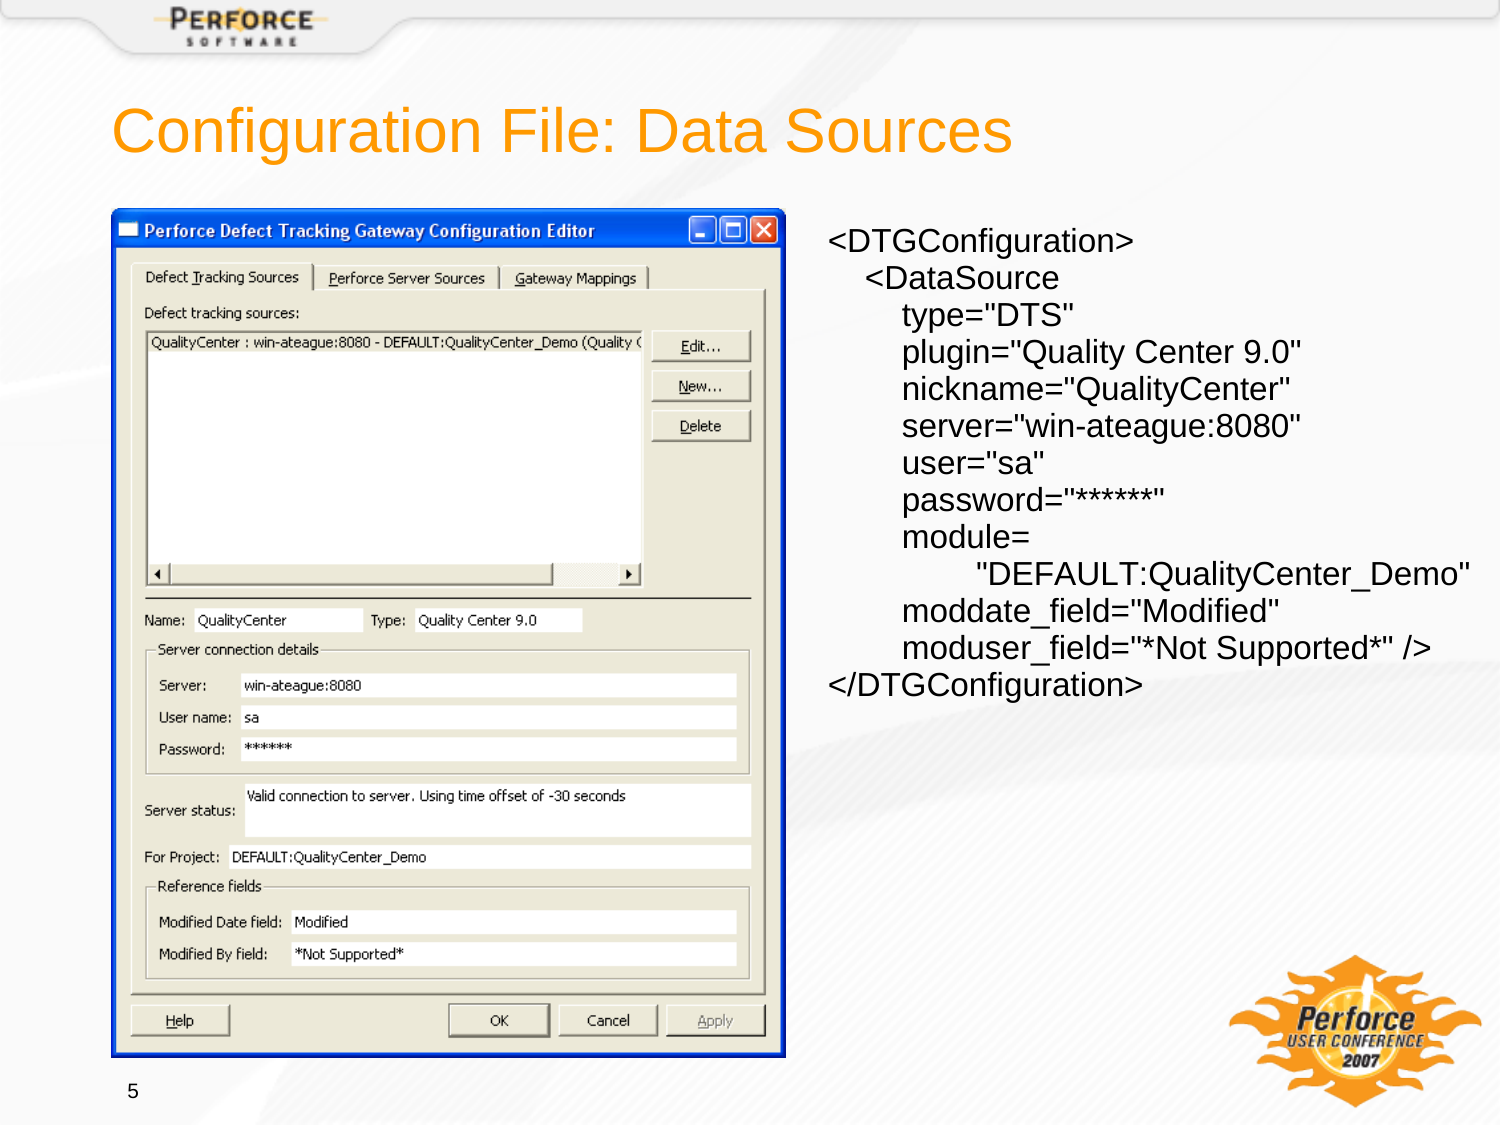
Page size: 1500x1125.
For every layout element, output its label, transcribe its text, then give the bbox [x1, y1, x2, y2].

text_box <DTGConfiguration> <DataSource type="DTS" plugin="Quality Center 9.0" nickname="QualityCenter" server="win-ateague:8080" user="sa" password="******" module= "DEFAULT:QualityCenter_Demo" moddate_field="Modified" moduser_field="*Not Supported*" /> </DTGConfiguration> [813, 214, 1489, 752]
title Configuration File: Data Sources [111, 62, 1387, 201]
picture [0, 0, 1500, 1125]
